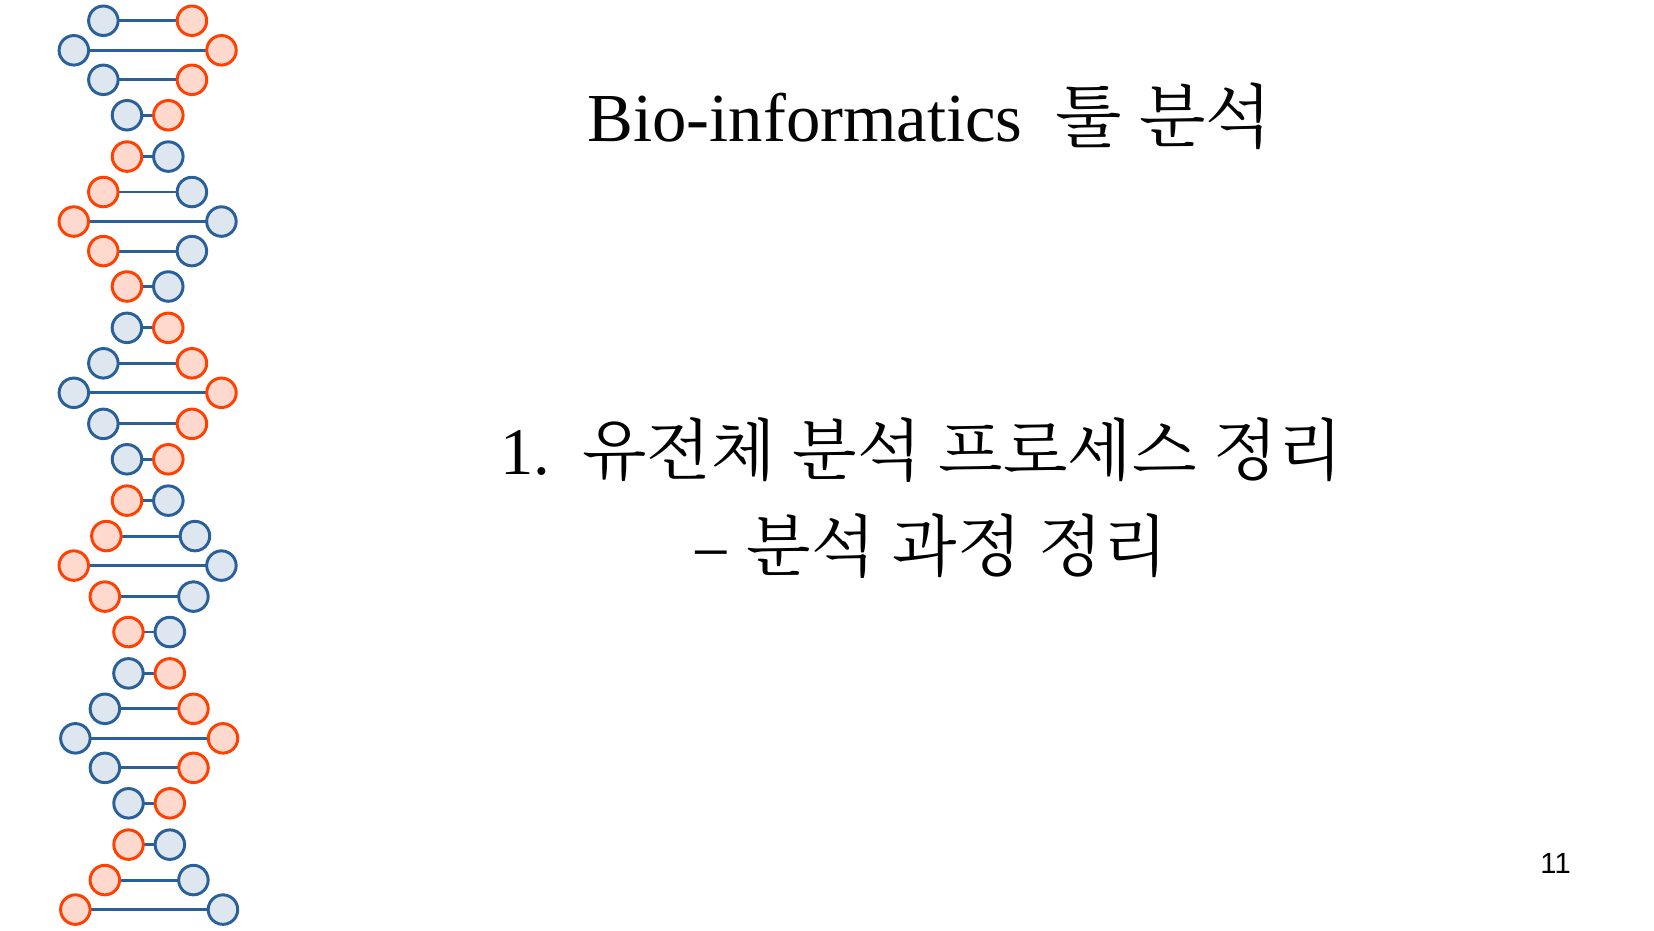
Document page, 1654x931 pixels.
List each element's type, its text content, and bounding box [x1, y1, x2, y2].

title Bio-informatics 툴 분석 [265, 35, 1595, 189]
subtitle 1. 유전체 분석 프로세스 정리 – 분석 과정 정리 [265, 224, 1595, 764]
